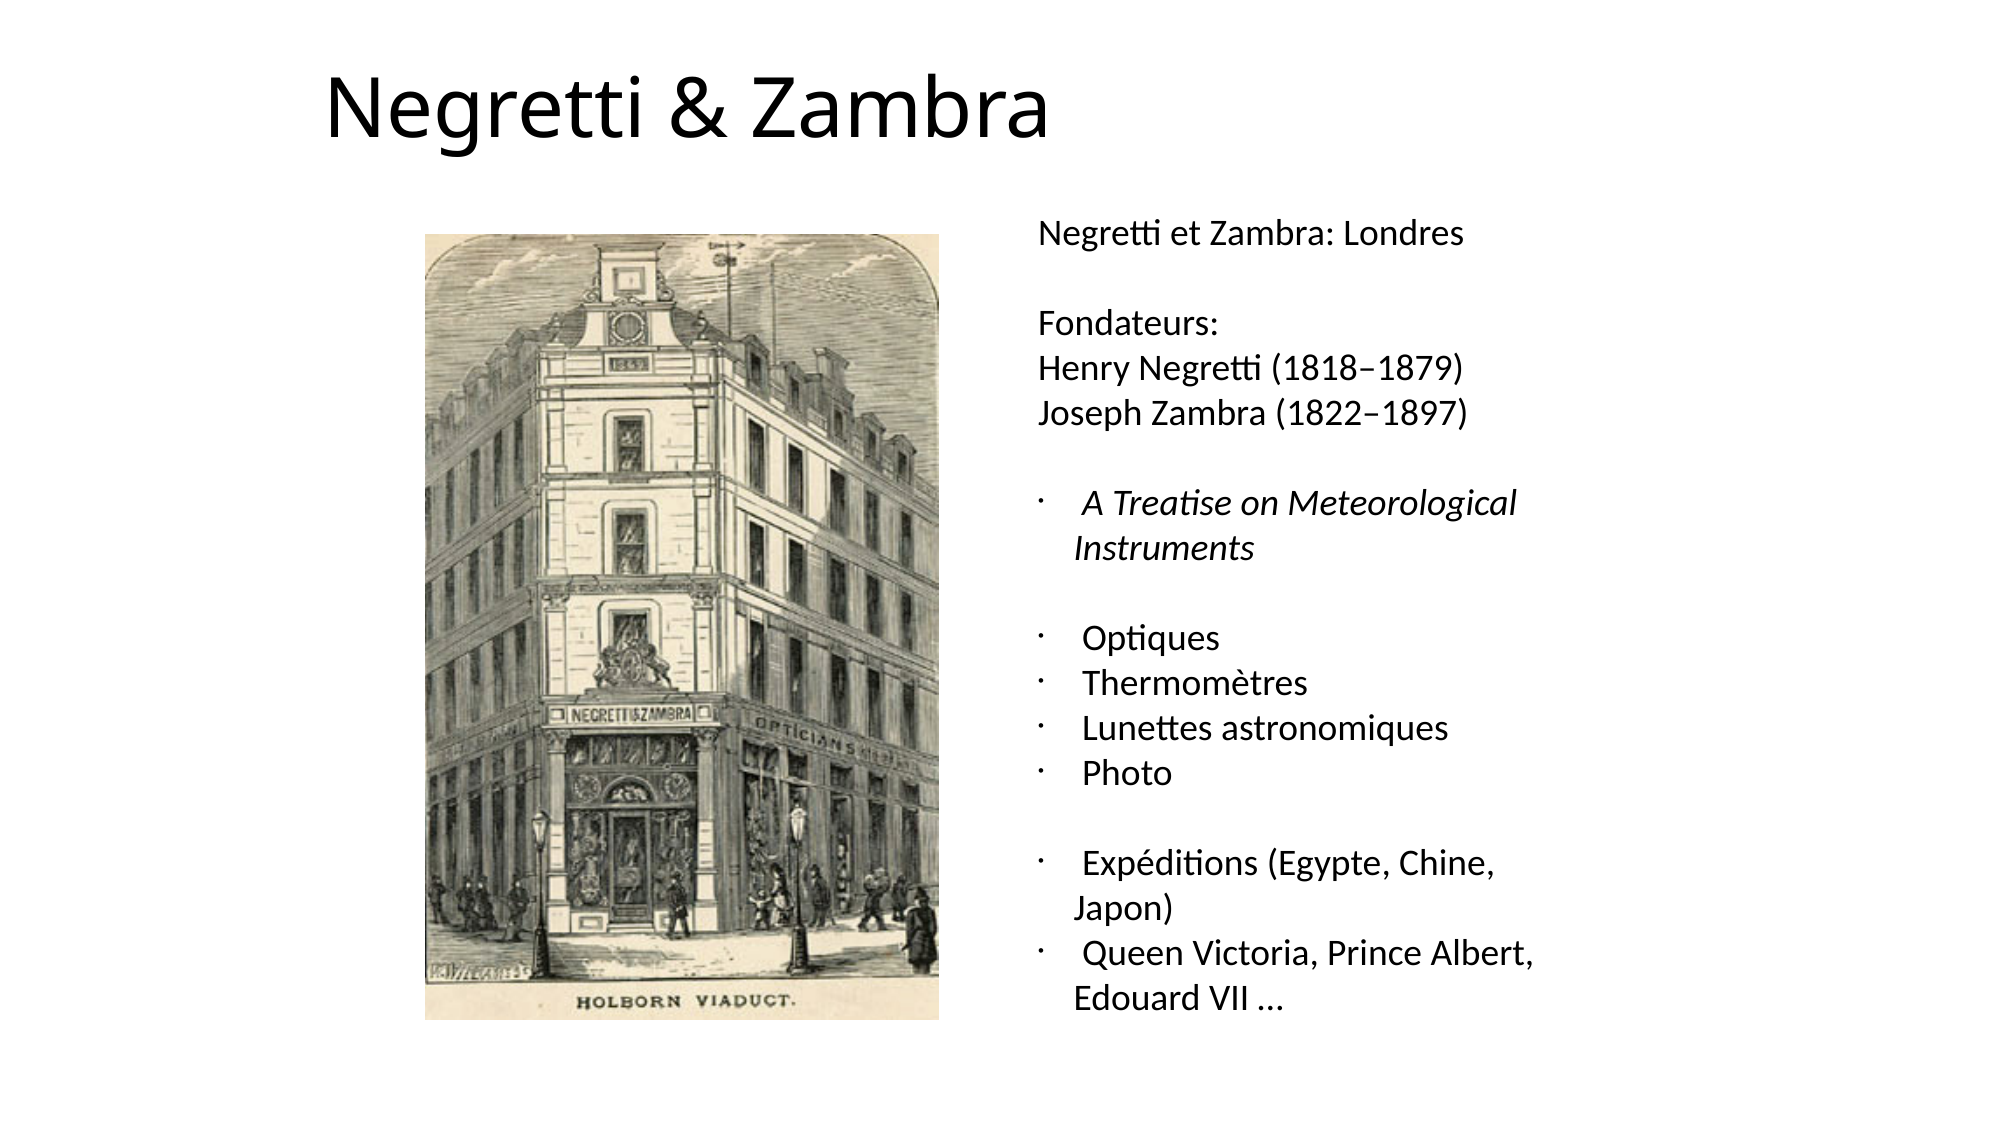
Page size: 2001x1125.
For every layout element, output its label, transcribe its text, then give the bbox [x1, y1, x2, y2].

text_box Negretti et Zambra: Londres Fondateurs: Henry Negretti (1818–1879) Joseph Zambra (1822–1897) A Treatise on Meteorological Instruments Optiques Thermomètres Lunettes astronomiques Photo Expéditions (Egypte, Chine, Japon) Queen Victoria, Prince Albert, Edouard VII … [1023, 201, 1610, 1071]
title Negretti & Zambra [308, 58, 1659, 163]
picture [425, 234, 939, 1020]
